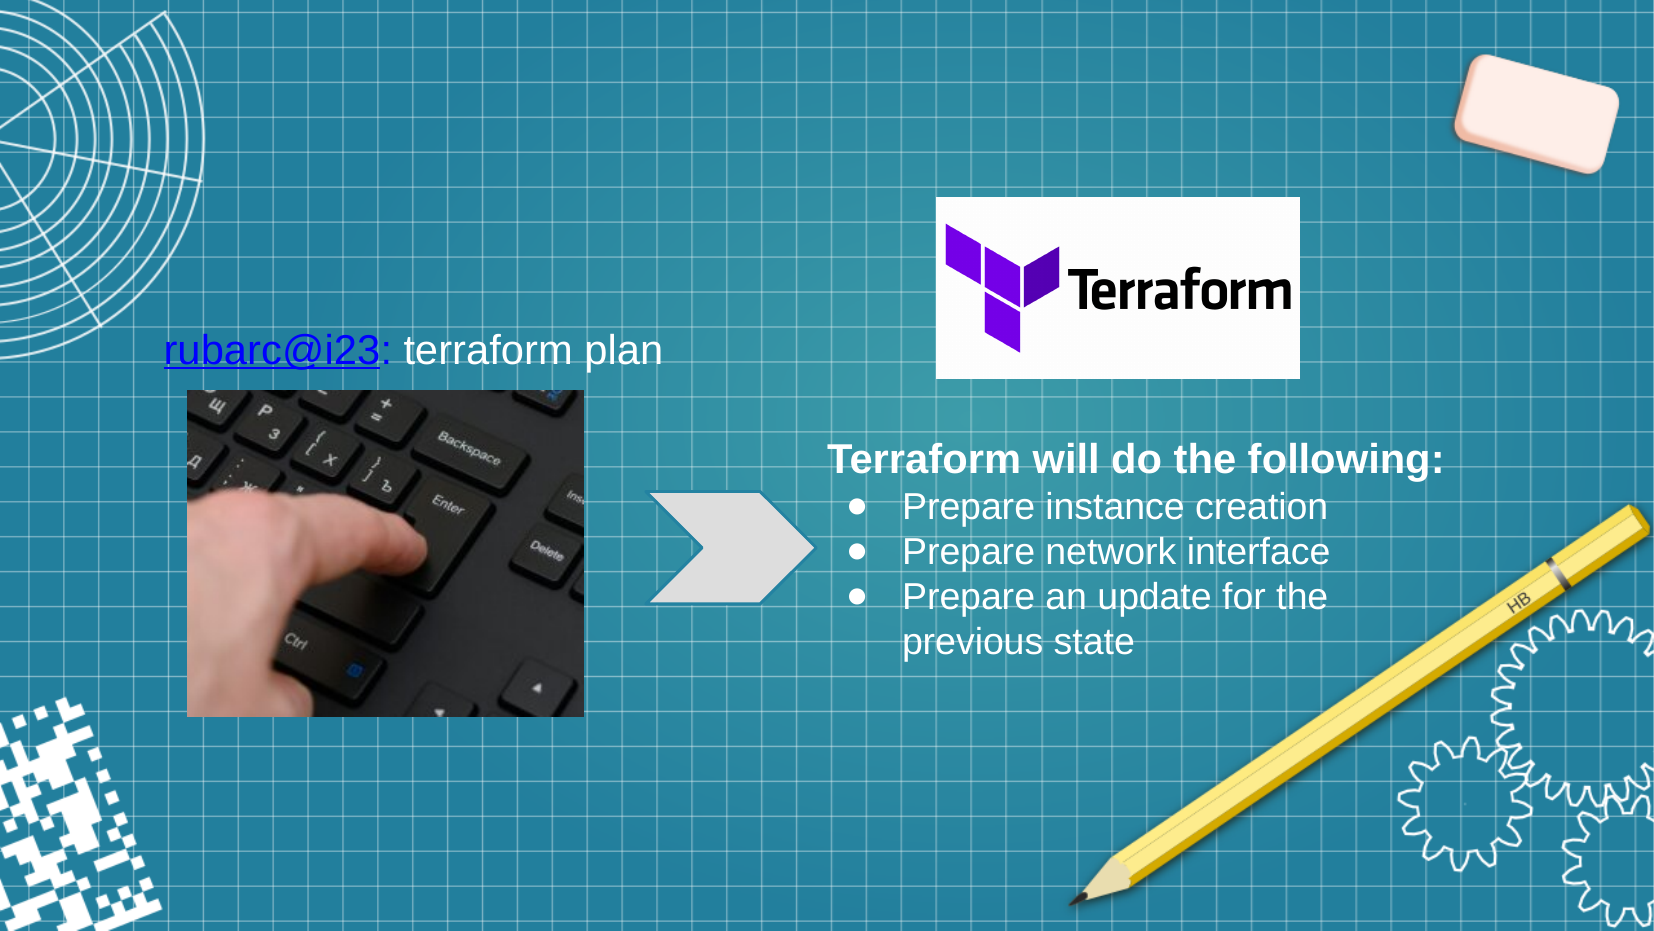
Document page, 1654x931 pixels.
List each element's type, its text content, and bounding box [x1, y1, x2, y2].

text_box [645, 491, 817, 604]
text_box rubarc@i23: terraform plan [148, 315, 687, 391]
text_box Terraform will do the following: Prepare instance creation Prepare network interface Prepare an update for the previous state [827, 409, 1481, 684]
picture [0, 0, 1654, 931]
